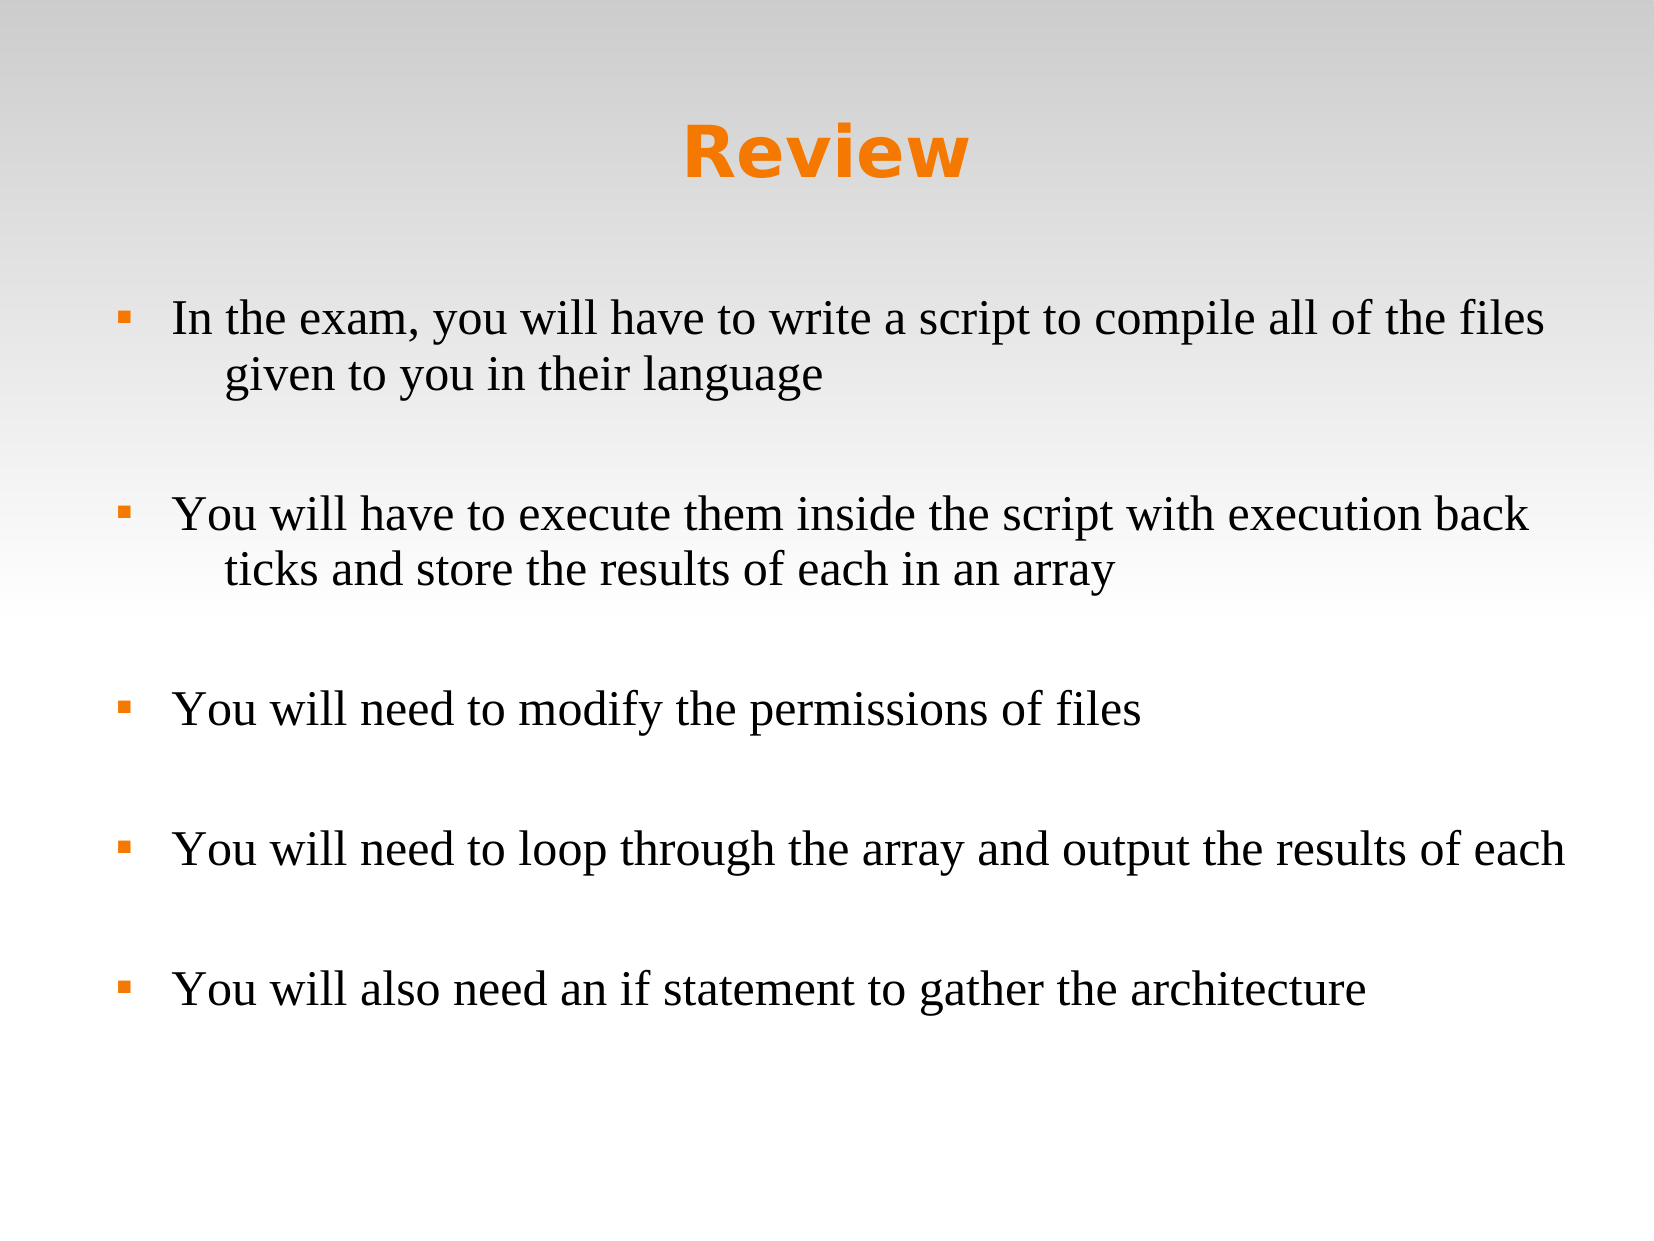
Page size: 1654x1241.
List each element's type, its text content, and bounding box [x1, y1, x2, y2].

title Review [82, 49, 1571, 257]
list In the exam, you will have to write a script to compile all of the files given to you in their language You will have to execute them inside the script with execution back ticks and store the results of each in an array You will need to modify the permissions of files You will need to loop through the array and output the results of each You will also need an if statement to gather the architecture [82, 290, 1571, 1109]
